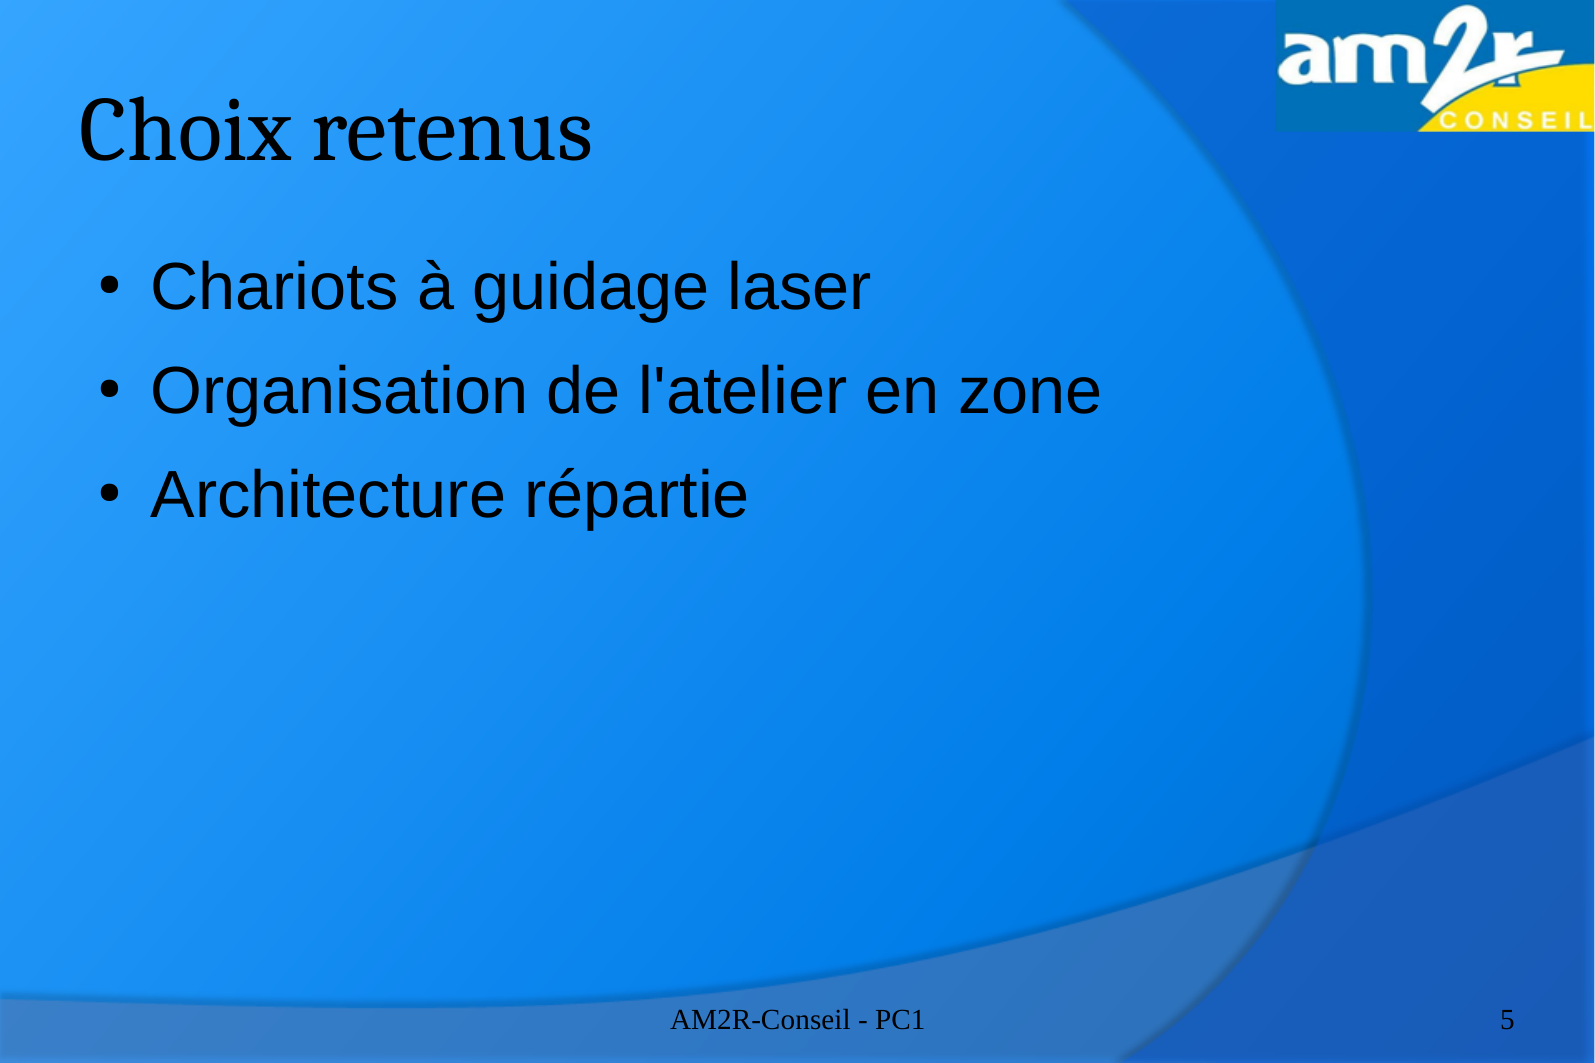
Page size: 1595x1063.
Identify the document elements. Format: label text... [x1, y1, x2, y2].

title Choix retenus [79, 42, 1152, 220]
picture [0, 0, 1595, 1063]
list Chariots à guidage laser Organisation de l'atelier en zone Architecture répartie [79, 248, 1515, 960]
